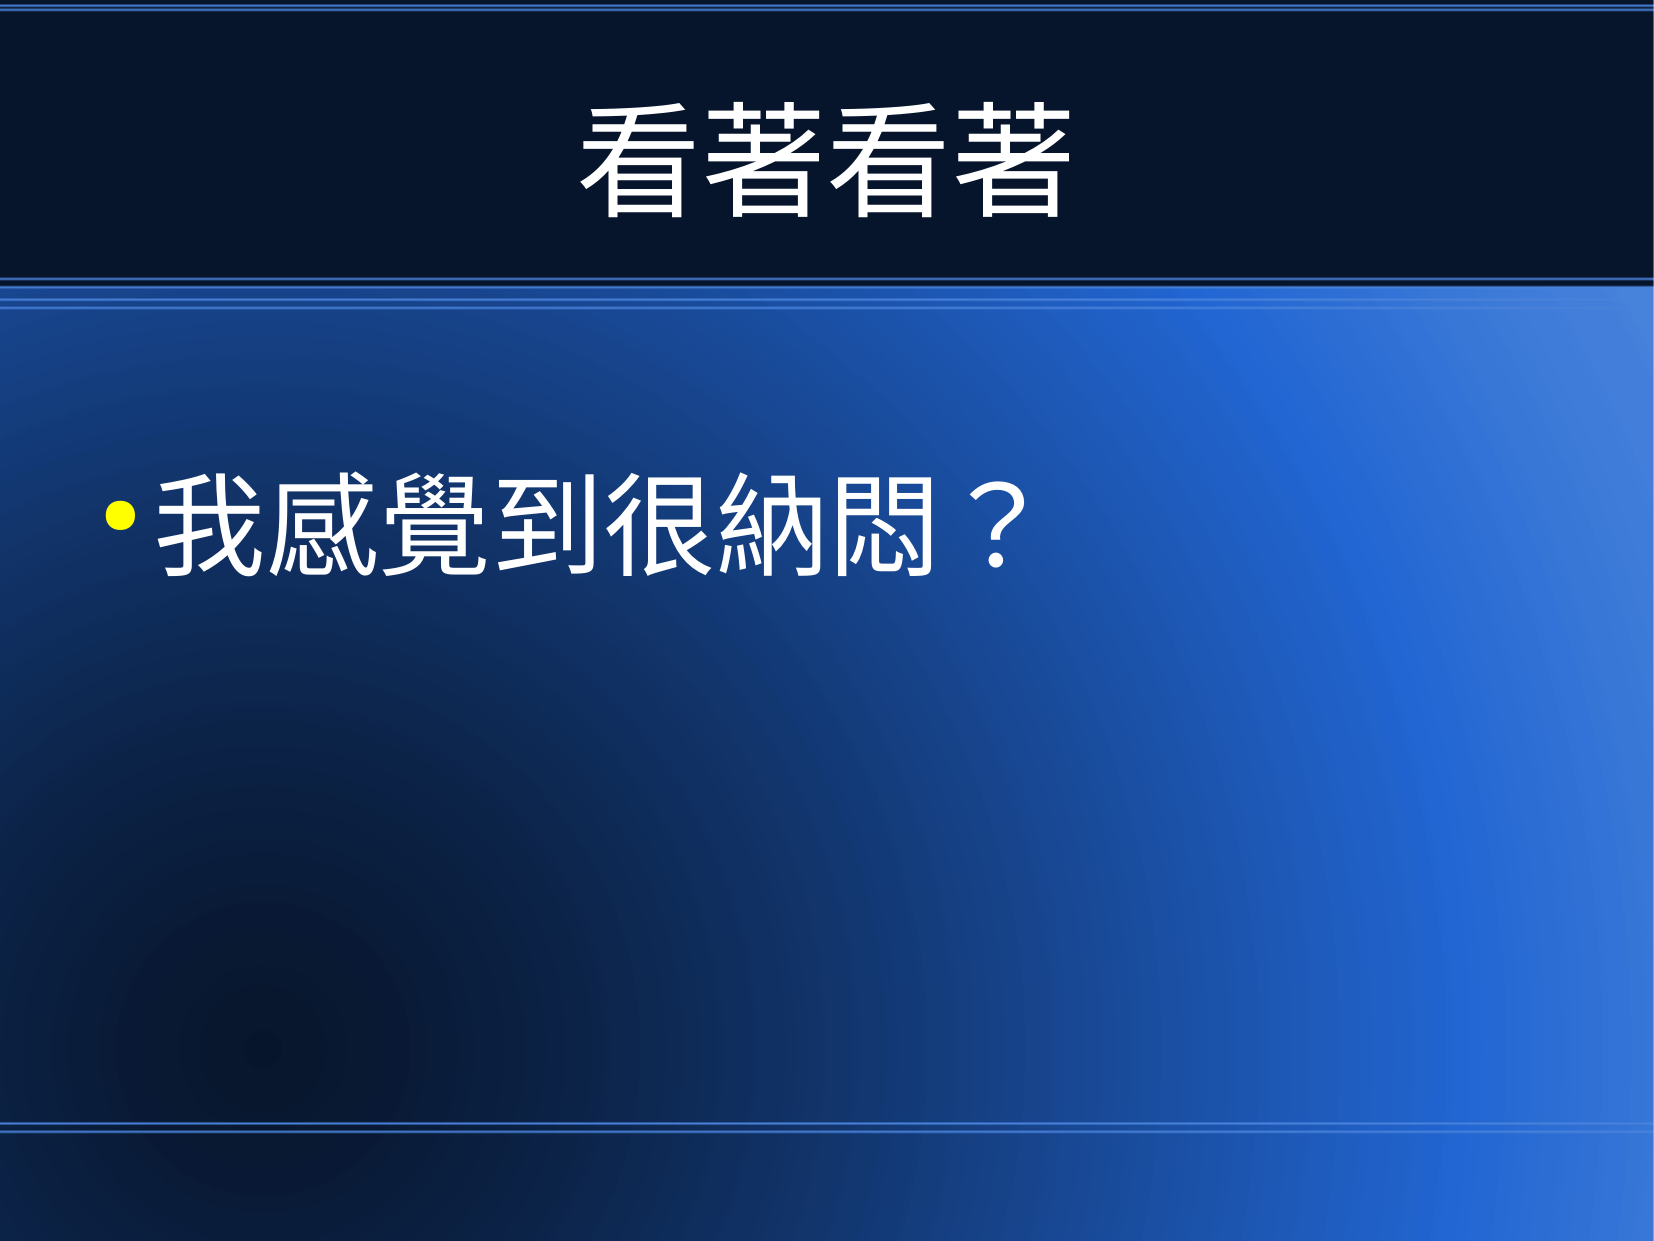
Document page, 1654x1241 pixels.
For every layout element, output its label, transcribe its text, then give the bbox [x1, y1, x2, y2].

title 看著看著 [82, 49, 1571, 257]
picture [0, 0, 1654, 1241]
list 我感覺到很納悶？ [82, 355, 1571, 1241]
